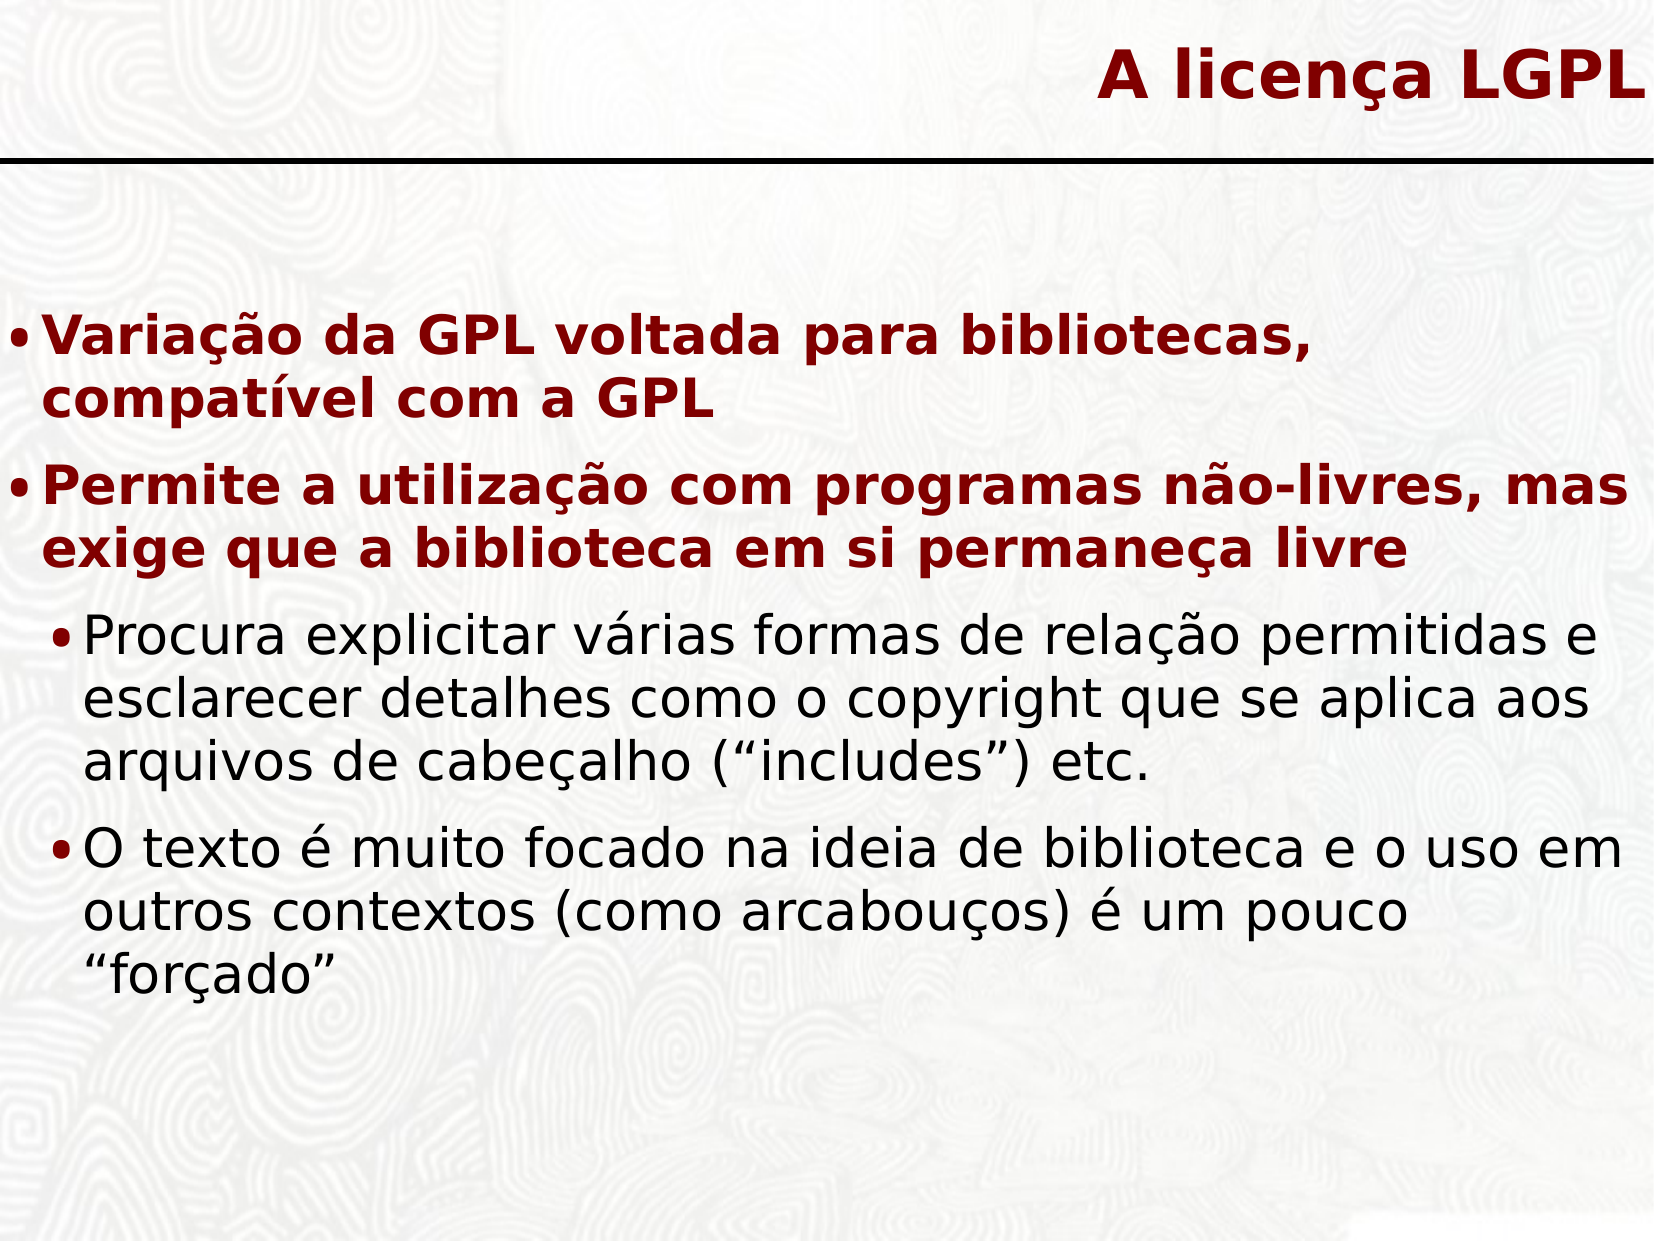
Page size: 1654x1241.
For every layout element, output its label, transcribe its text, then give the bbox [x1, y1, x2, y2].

title A licença LGPL [602, 0, 1648, 153]
list Variação da GPL voltada para bibliotecas, compatível com a GPL Permite a utilização com programas não-livres, mas exige que a biblioteca em si permaneça livre Procura explicitar várias formas de relação permitidas e esclarecer detalhes como o copyright que se aplica aos arquivos de cabeçalho (“includes”) etc. O texto é muito focado na ideia de biblioteca e o uso em outros contextos (como arcabouços) é um pouco “forçado” [5, 177, 1654, 1229]
picture [0, 0, 1654, 158]
picture [0, 164, 1654, 1241]
